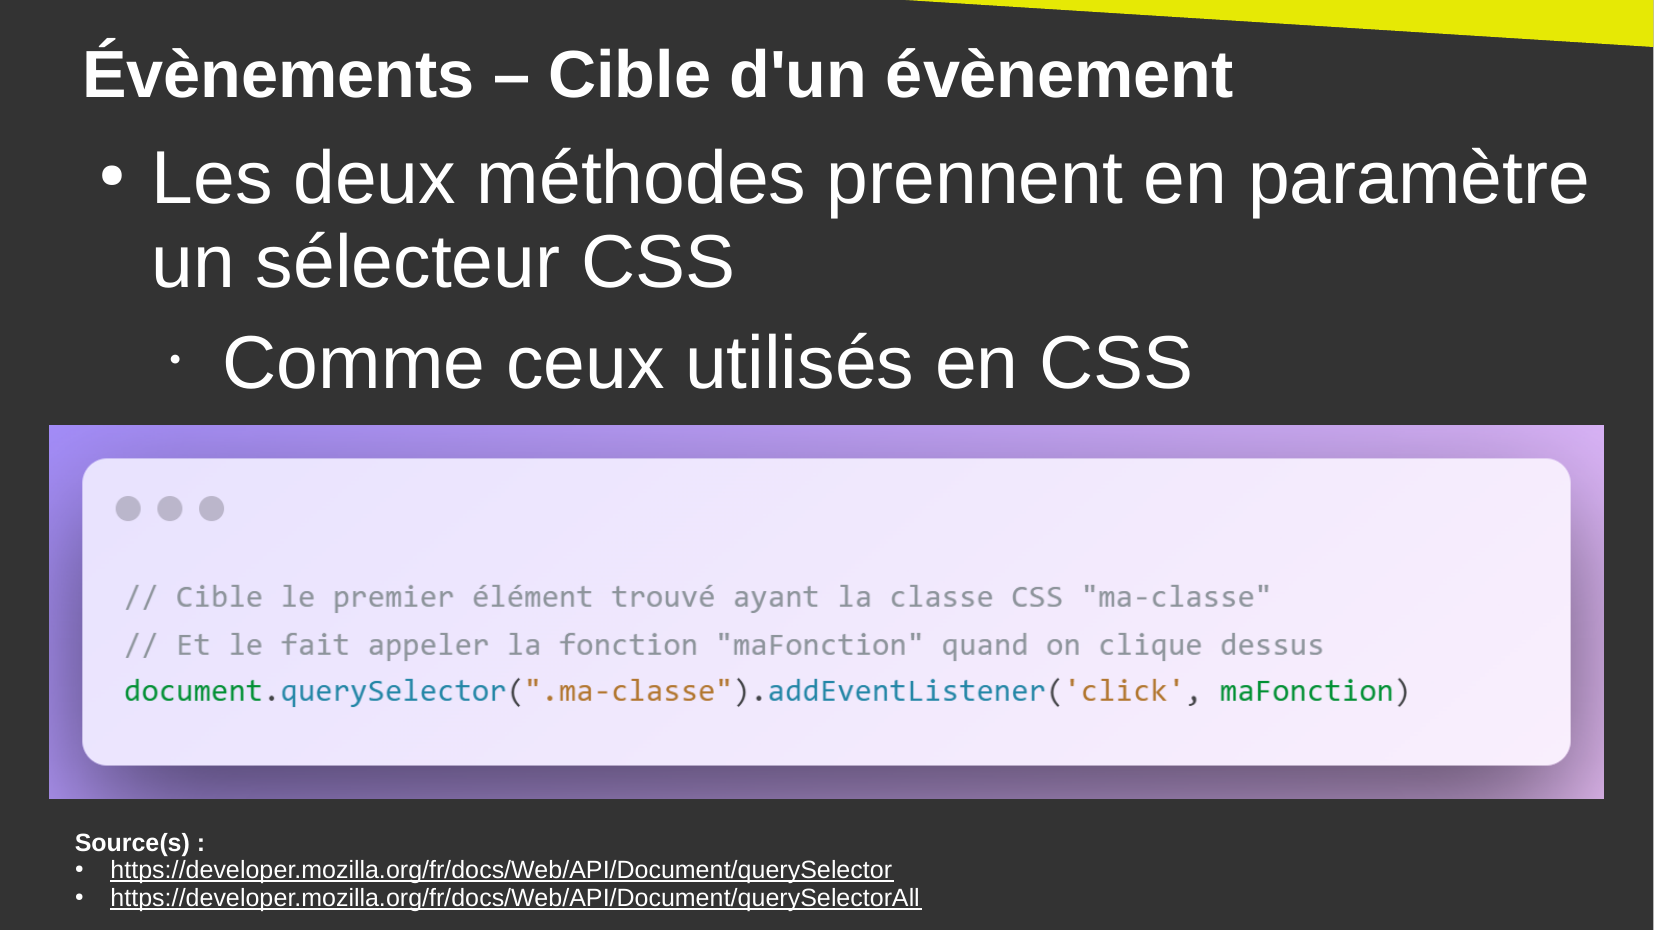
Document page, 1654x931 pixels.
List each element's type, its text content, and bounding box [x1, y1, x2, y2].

text_box Source(s) : https://developer.mozilla.org/fr/docs/Web/API/Document/querySelector https://developer.mozilla.org/fr/docs/Web/API/Document/querySelectorAll [60, 820, 1583, 920]
title Évènements – Cible d'un évènement [82, 37, 1571, 114]
list Les deux méthodes prennent en paramètre un sélecteur CSS Comme ceux utilisés en CSS [80, 135, 1620, 426]
picture [49, 425, 1604, 799]
text_box [905, 0, 1654, 48]
